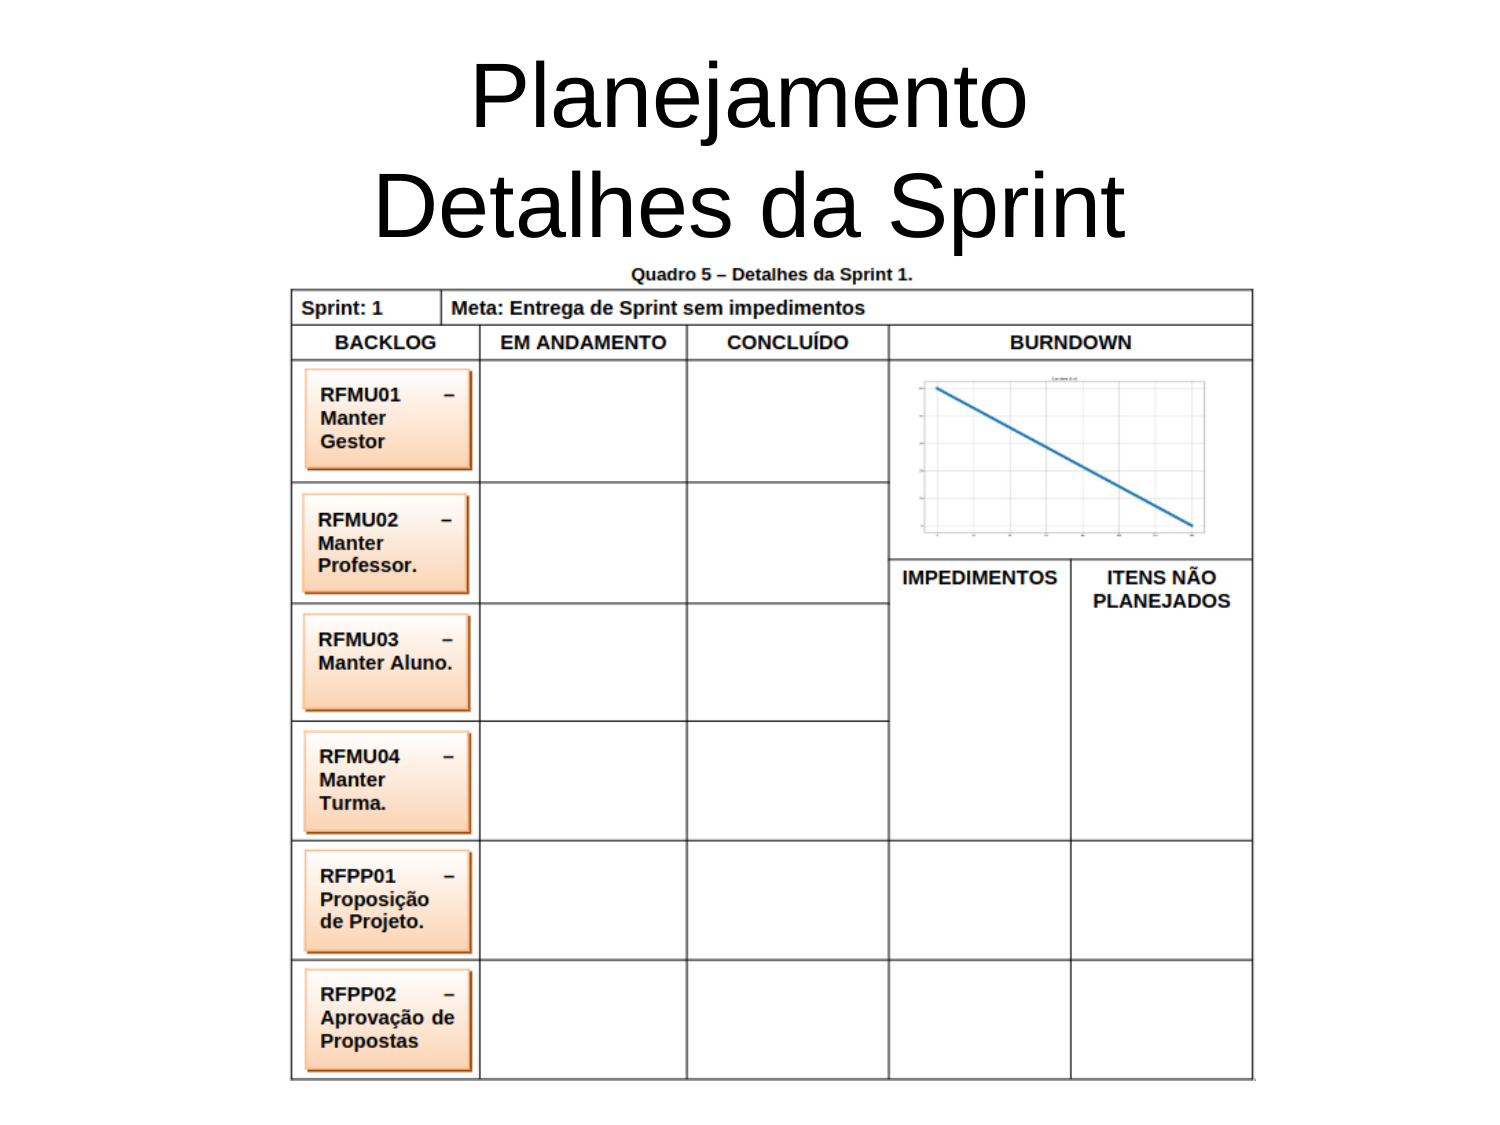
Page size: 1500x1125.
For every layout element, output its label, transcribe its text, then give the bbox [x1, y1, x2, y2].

title Planejamento Detalhes da Sprint [75, 36, 1425, 242]
picture [287, 260, 1256, 1081]
